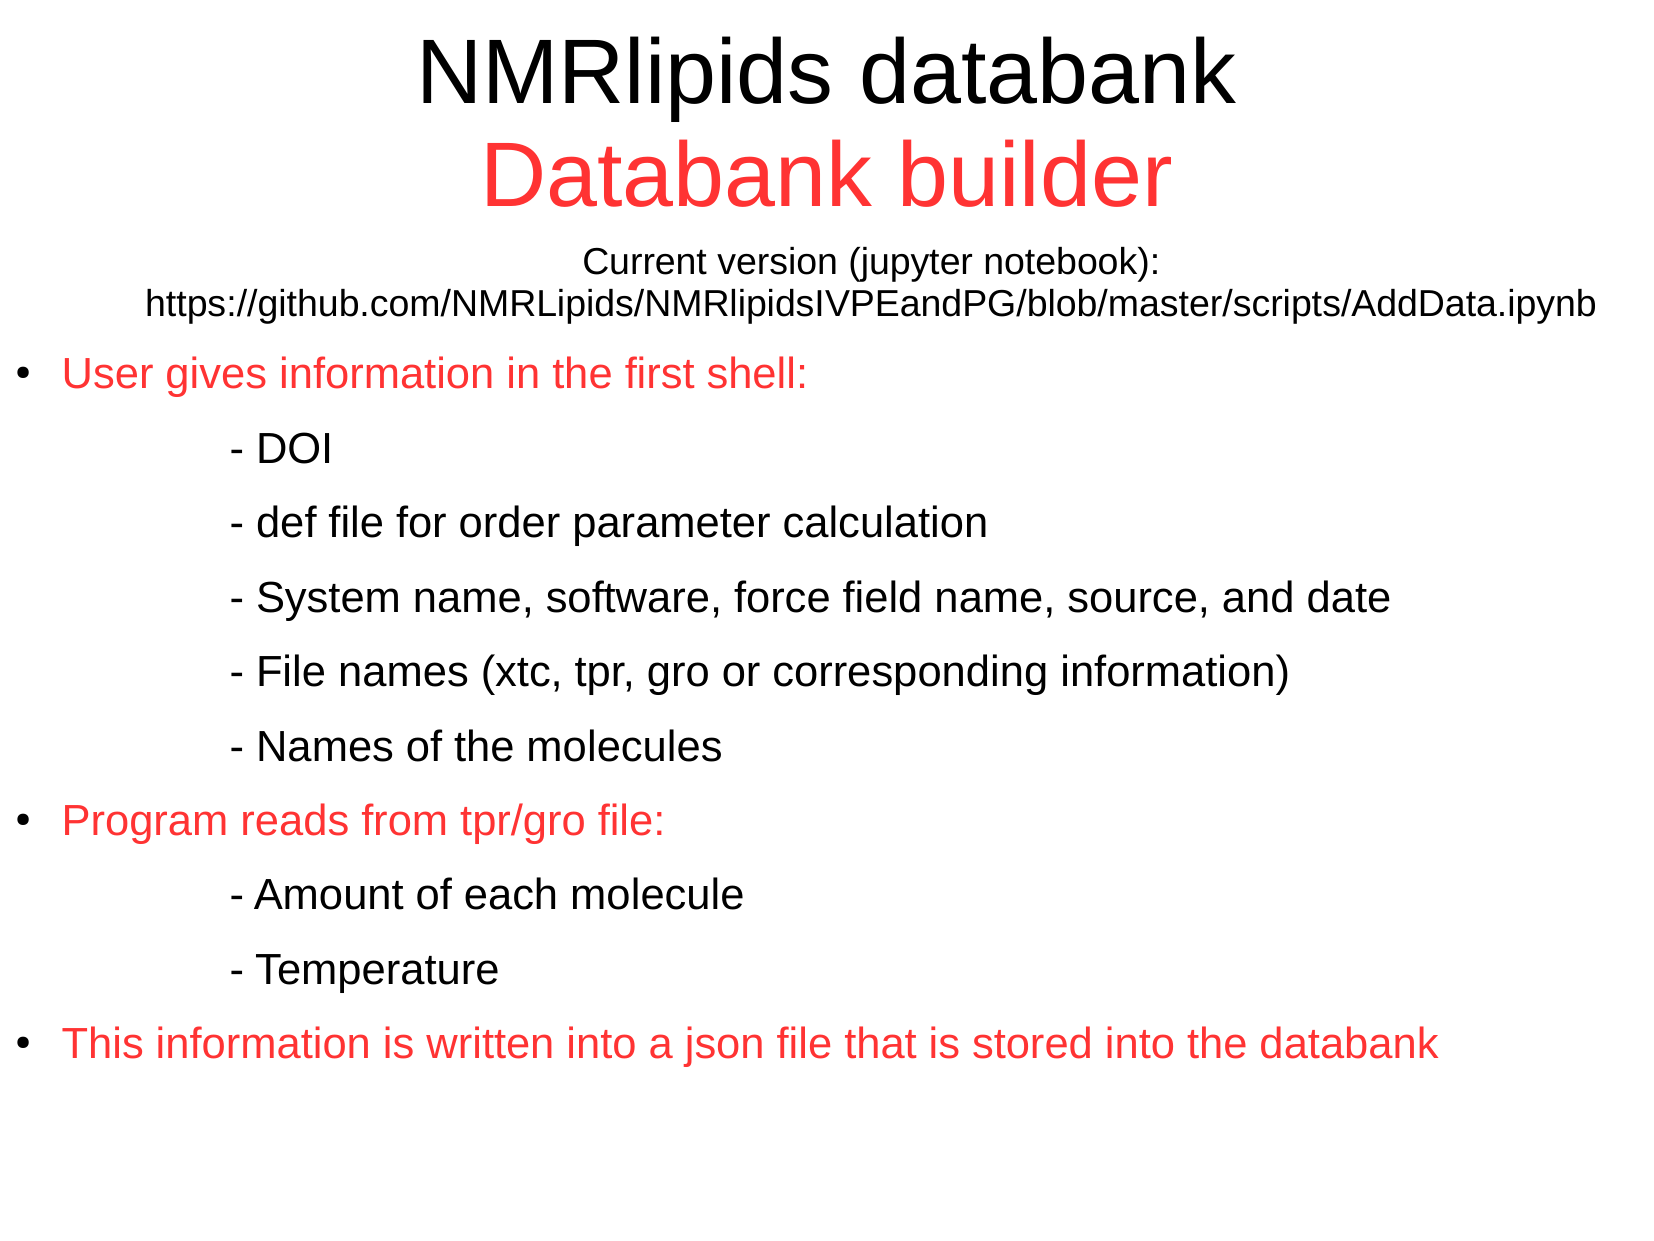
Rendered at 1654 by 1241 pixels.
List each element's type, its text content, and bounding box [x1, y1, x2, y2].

title NMRlipids databank Databank builder [82, 19, 1571, 227]
list User gives information in the first shell: - DOI - def file for order parameter calculation - System name, software, force field name, source, and date - File names (xtc, tpr, gro or corresponding information) - Names of the molecules Program reads from tpr/gro file: - Amount of each molecule - Temperature This information is written into a json file that is stored into the databank [0, 349, 1651, 1069]
text_box Current version (jupyter notebook): https://github.com/NMRLipids/NMRlipidsIVPEandPG/blob/master/scripts/AddData.ipynb [120, 232, 1623, 332]
